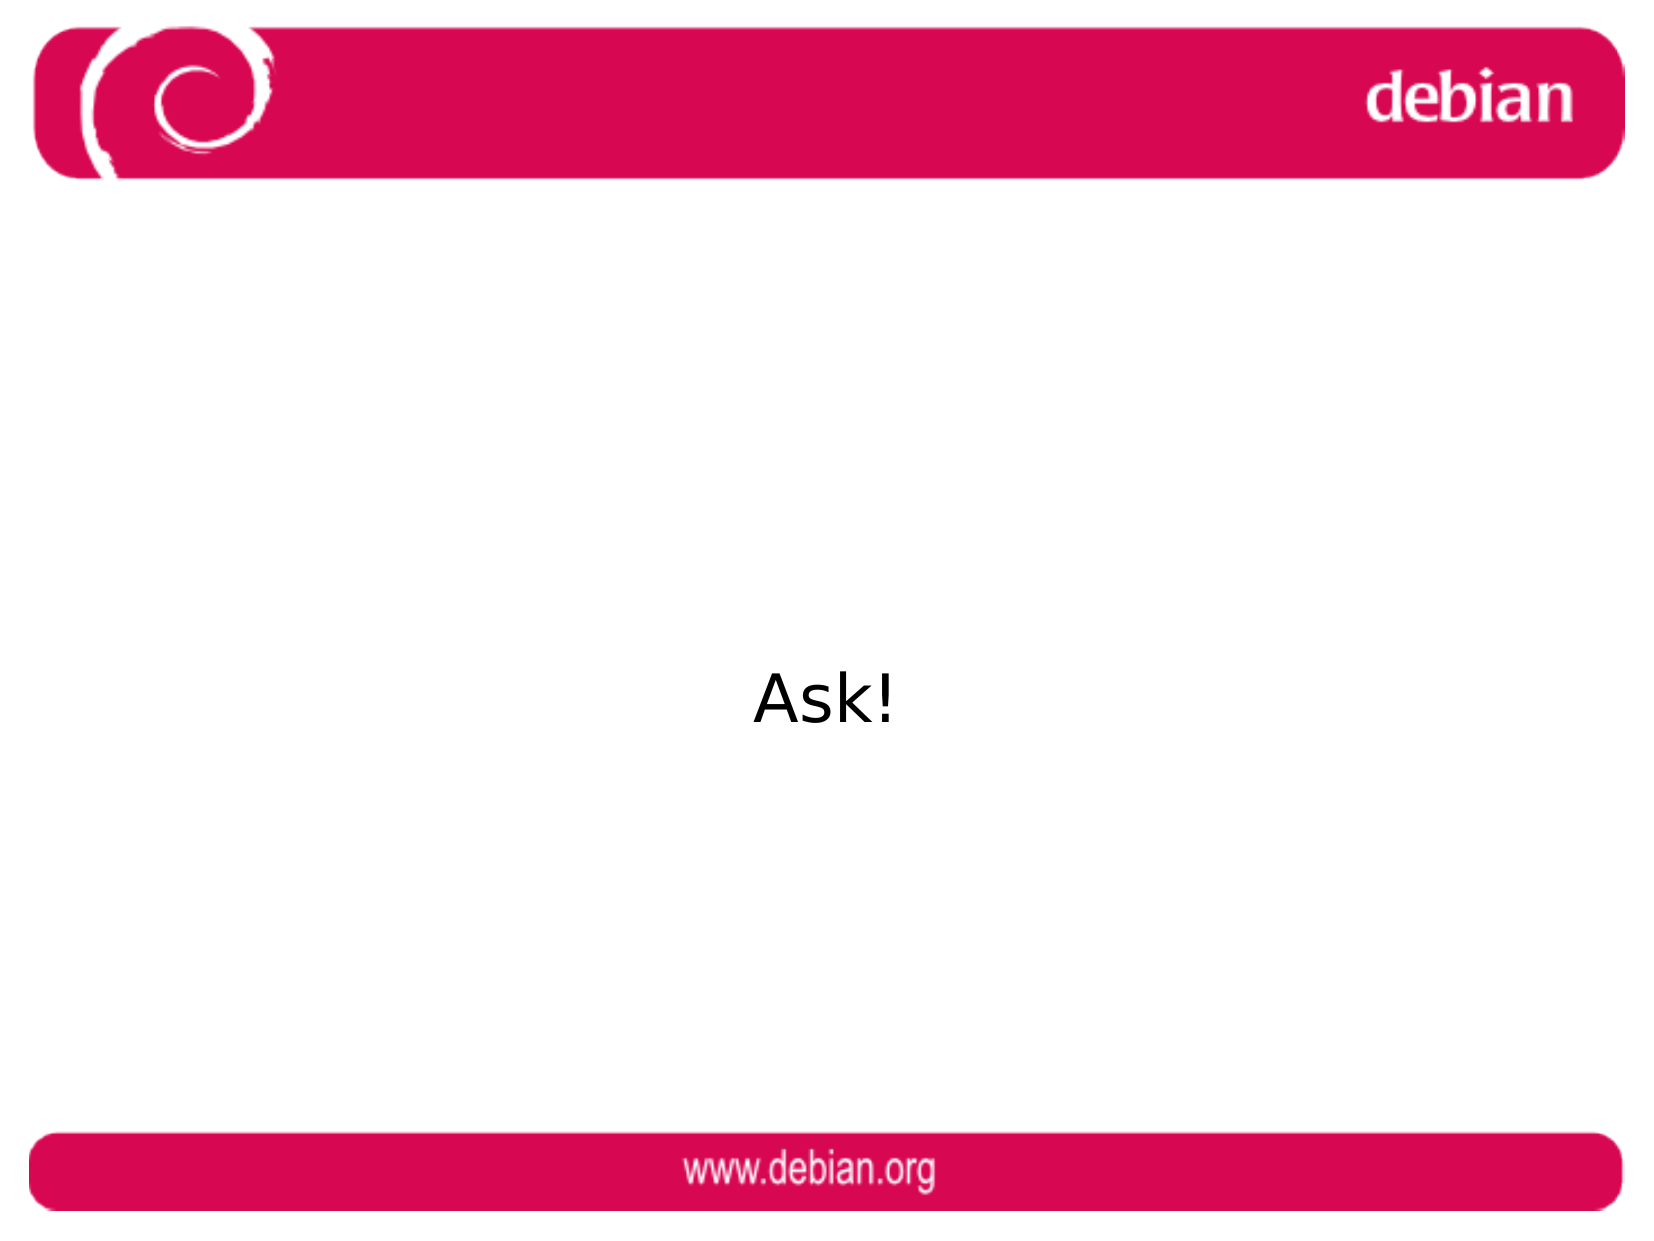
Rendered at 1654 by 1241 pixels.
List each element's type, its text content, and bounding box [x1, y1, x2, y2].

picture [29, 7, 1625, 1211]
subtitle Ask! [82, 297, 1571, 1102]
